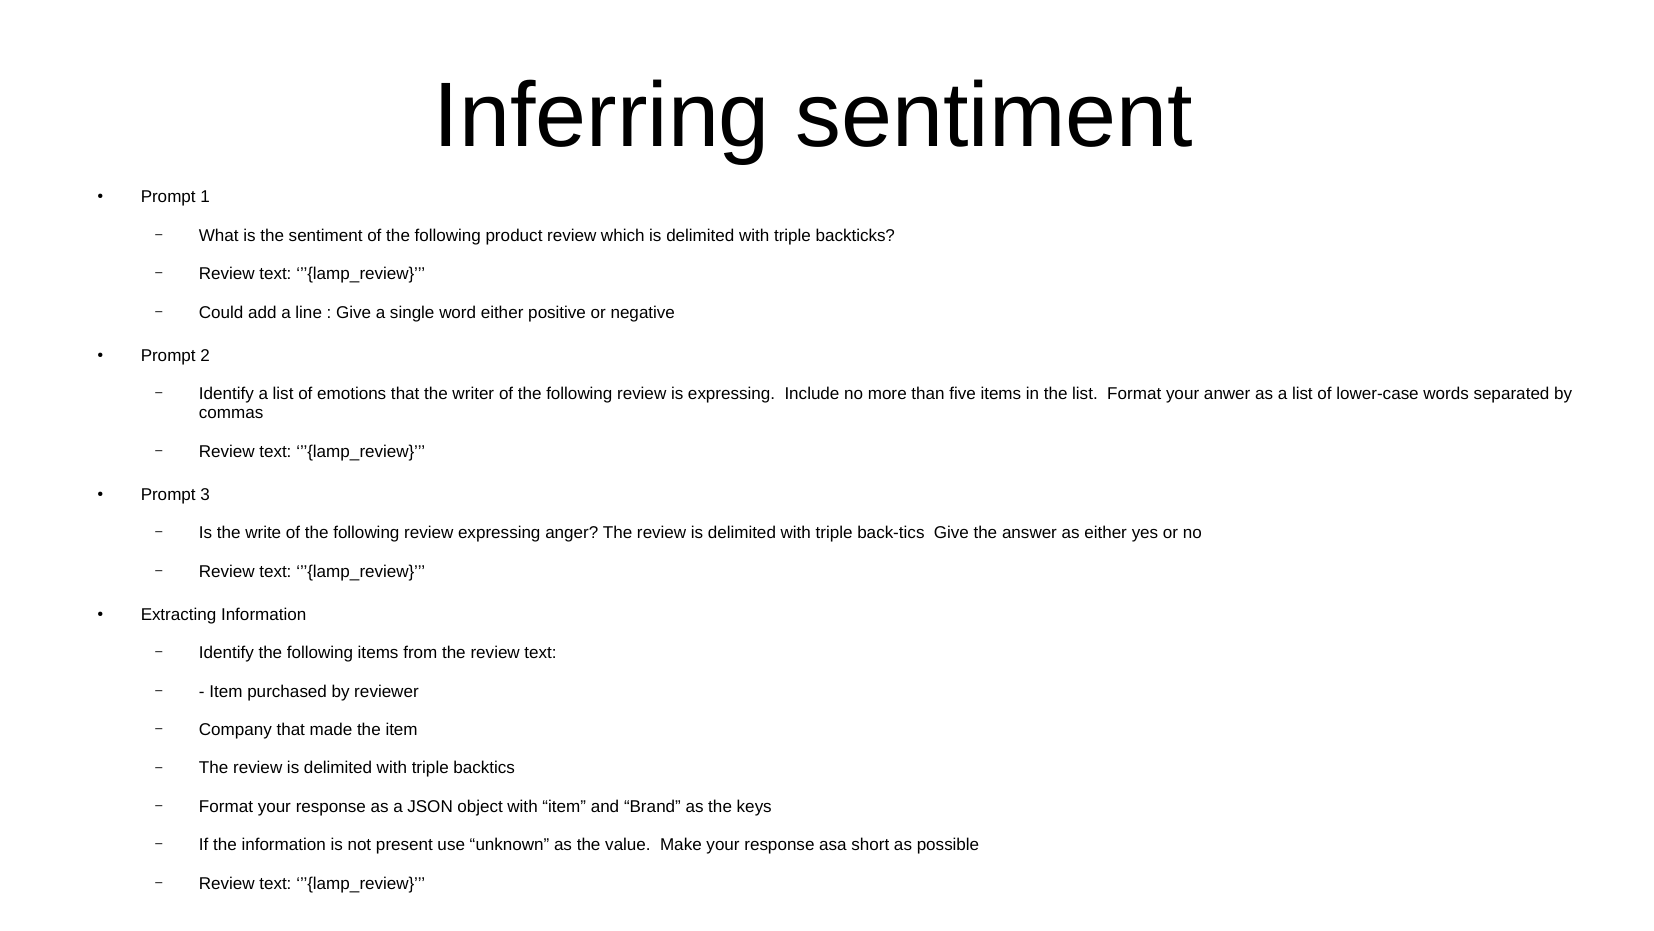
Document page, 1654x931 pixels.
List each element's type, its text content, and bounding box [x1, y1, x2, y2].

title Inferring sentiment [82, 37, 1571, 187]
list Prompt 1 What is the sentiment of the following product review which is delimited with triple backticks? Review text: ‘’’{lamp_review}’’’ Could add a line : Give a single word either positive or negative Prompt 2 Identify a list of emotions that the writer of the following review is expressing. Include no more than five items in the list. Format your anwer as a list of lower-case words separated by commas Review text: ‘’’{lamp_review}’’’ Prompt 3 Is the write of the following review expressing anger? The review is delimited with triple back-tics Give the answer as either yes or no Review text: ‘’’{lamp_review}’’’ Extracting Information Identify the following items from the review text: - Item purchased by reviewer Company that made the item The review is delimited with triple backtics Format your response as a JSON object with “item” and “Brand” as the keys If the information is not present use “unknown” as the value. Make your response asa short as possible Review text: ‘’’{lamp_review}’’’ [82, 187, 1613, 901]
